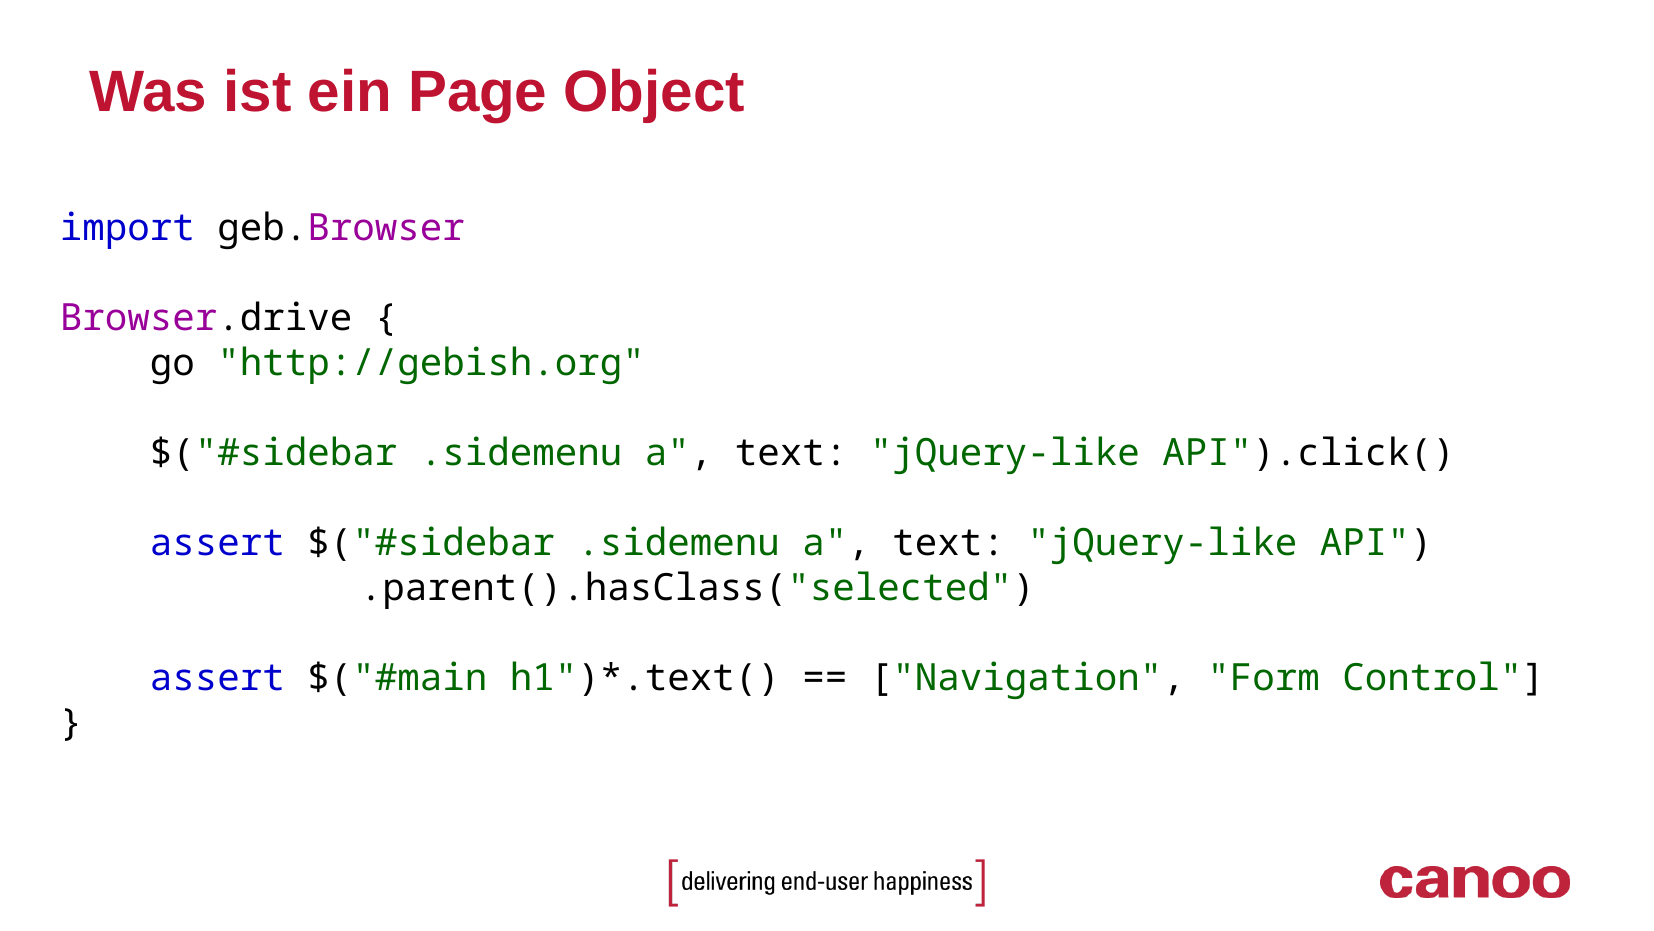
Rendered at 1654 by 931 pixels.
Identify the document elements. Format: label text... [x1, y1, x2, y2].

picture [662, 855, 991, 910]
text_box import geb.Browser Browser.drive { go "http://gebish.org" $("#sidebar .sidemenu a", text: "jQuery-like API").click() assert $("#sidebar .sidemenu a", text: "jQuery-like API") .parent().hasClass("selected") assert $("#main h1")*.text() == ["Navigation", "Form Control"] } [45, 195, 1621, 844]
picture [1380, 866, 1570, 898]
title Was ist ein Page Object [75, 45, 1591, 136]
